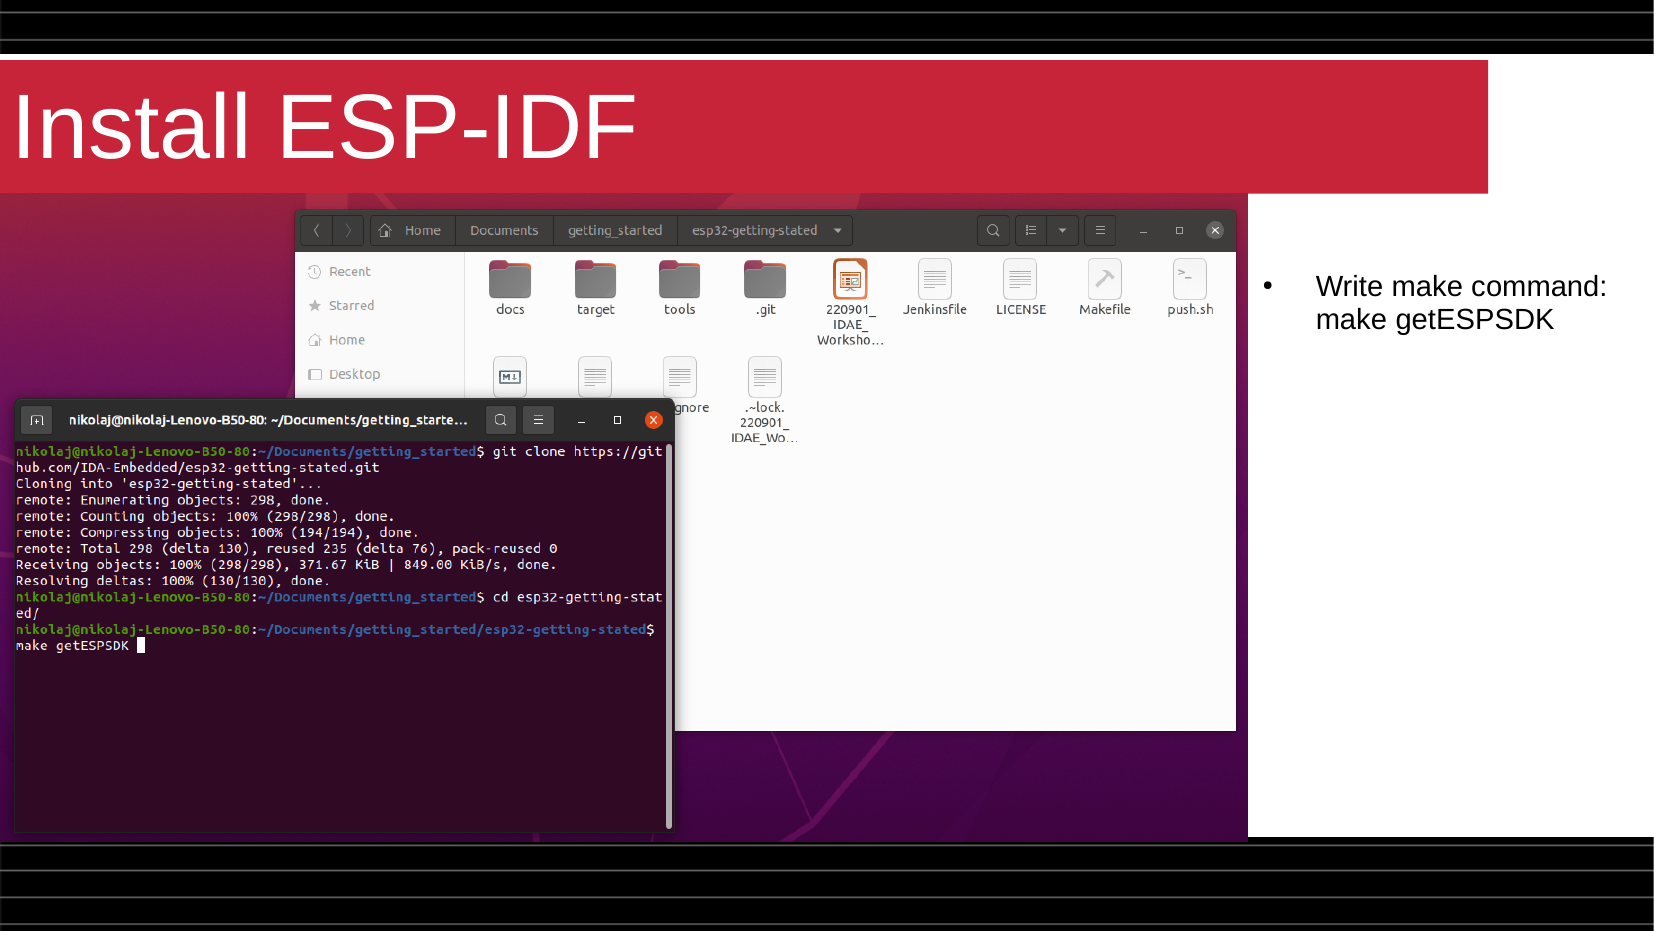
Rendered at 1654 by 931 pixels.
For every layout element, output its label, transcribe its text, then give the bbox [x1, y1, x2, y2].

list Write make command: make getESPSDK [1248, 270, 1654, 415]
picture [0, 0, 1654, 54]
title Install ESP-IDF [0, 60, 1489, 194]
picture [0, 193, 1654, 931]
